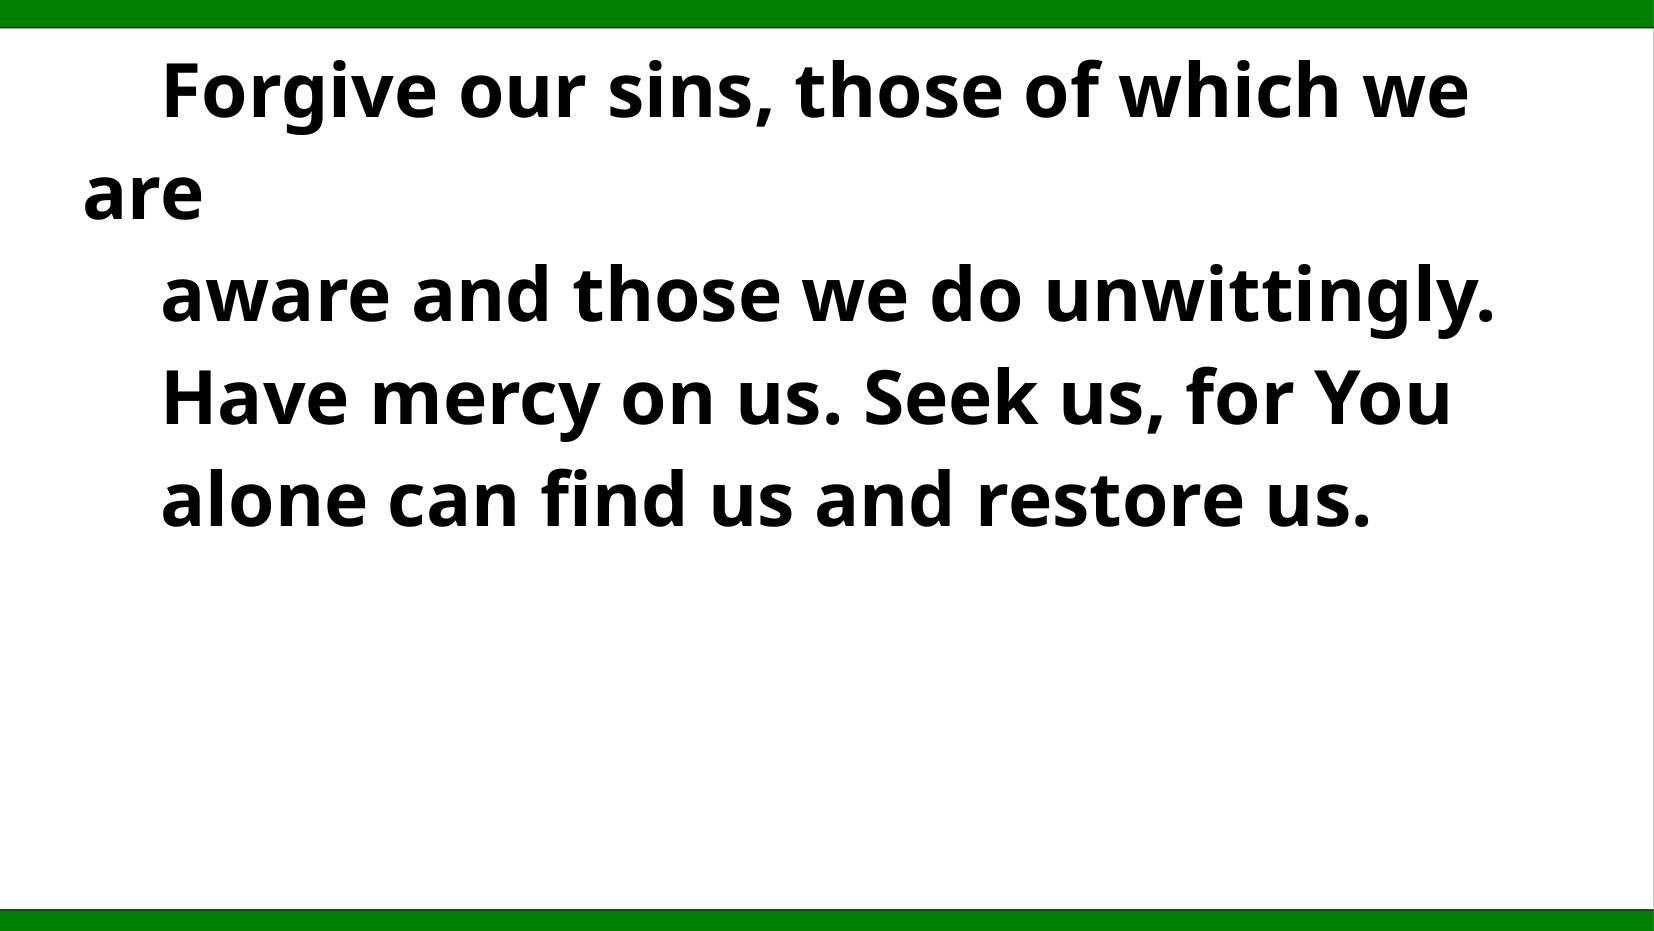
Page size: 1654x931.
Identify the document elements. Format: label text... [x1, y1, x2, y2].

picture [0, 0, 1654, 931]
title Forgive our sins, those of which we are aware and those we do unwittingly. Have mercy on us. Seek us, for You alone can find us and restore us. [82, 37, 1571, 437]
